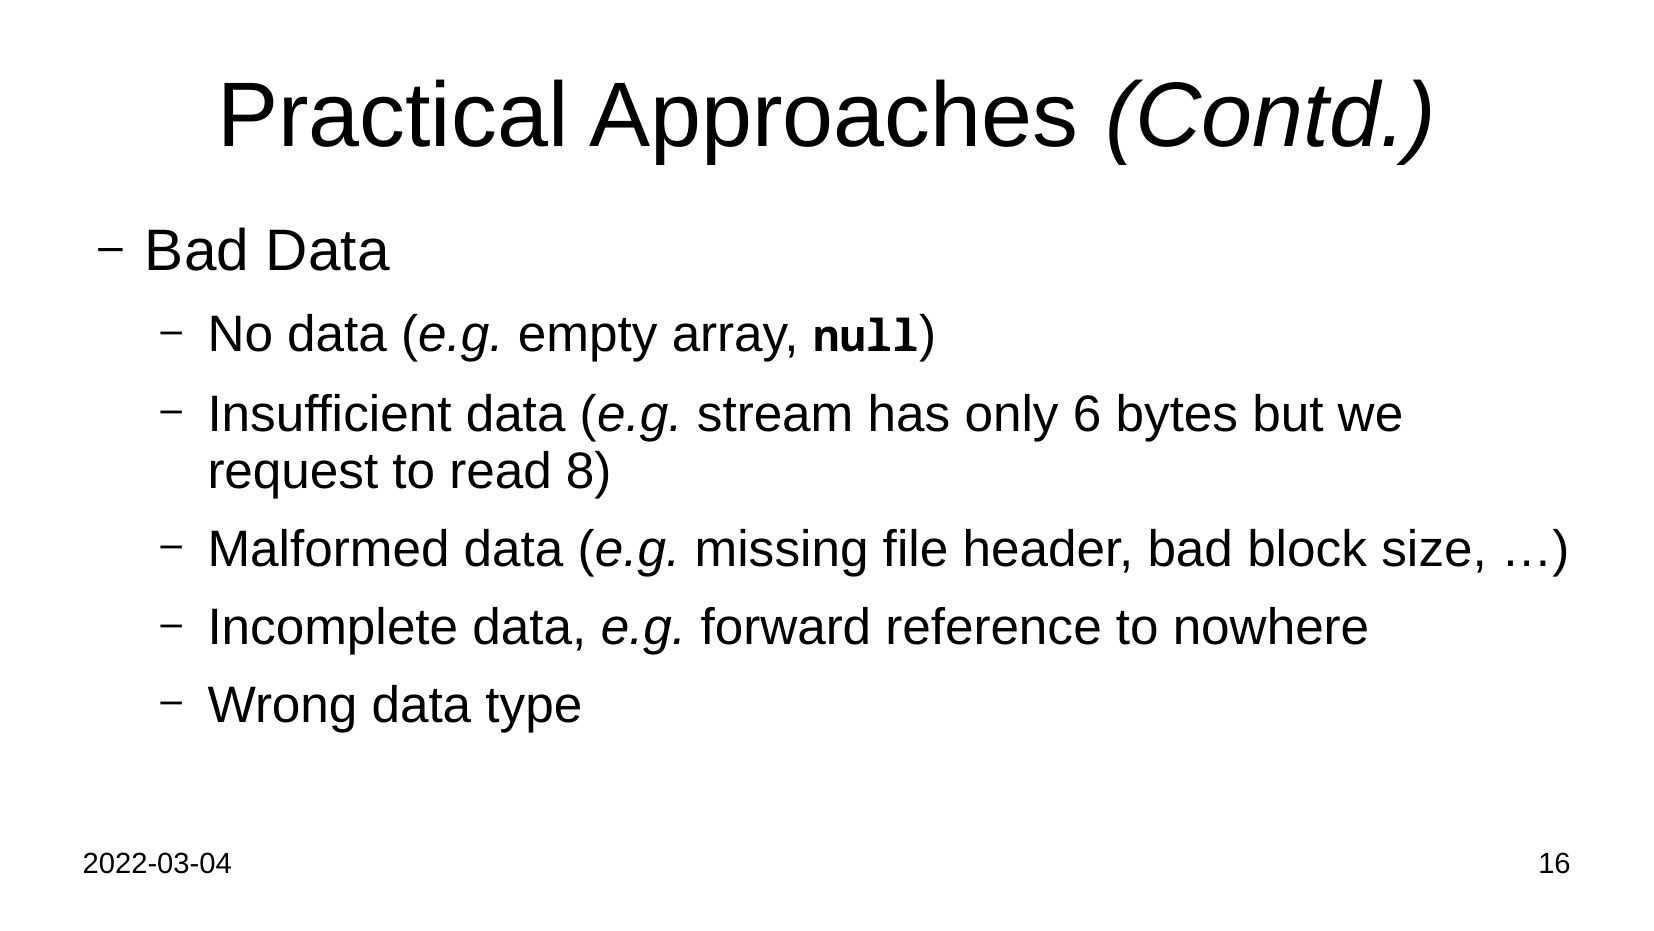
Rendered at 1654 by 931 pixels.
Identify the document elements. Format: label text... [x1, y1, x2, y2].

title Practical Approaches (Contd.) [82, 37, 1571, 193]
list Bad Data No data (e.g. empty array, null) Insufficient data (e.g. stream has only 6 bytes but we request to read 8) Malformed data (e.g. missing file header, bad block size, …) Incomplete data, e.g. forward reference to nowhere Wrong data type [82, 217, 1571, 758]
